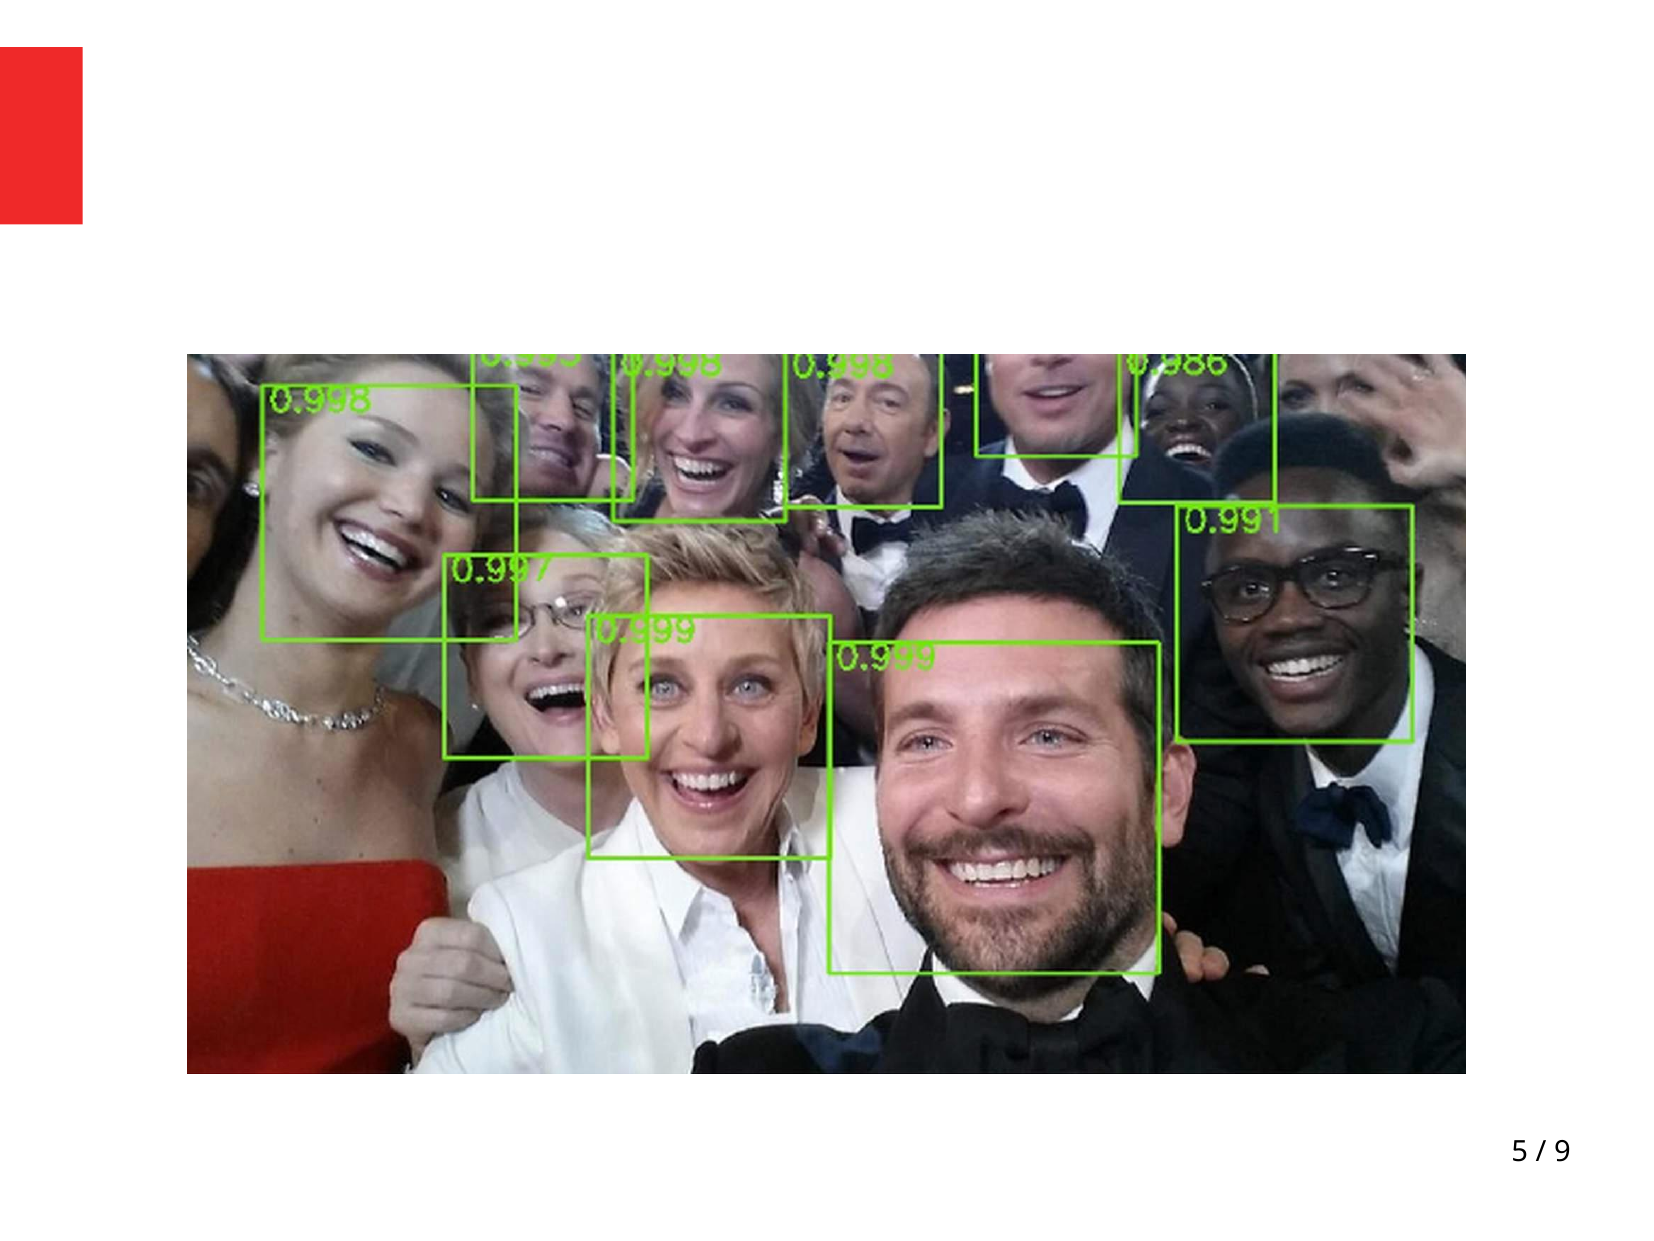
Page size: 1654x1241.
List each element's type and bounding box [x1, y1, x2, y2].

picture [187, 354, 1466, 1074]
